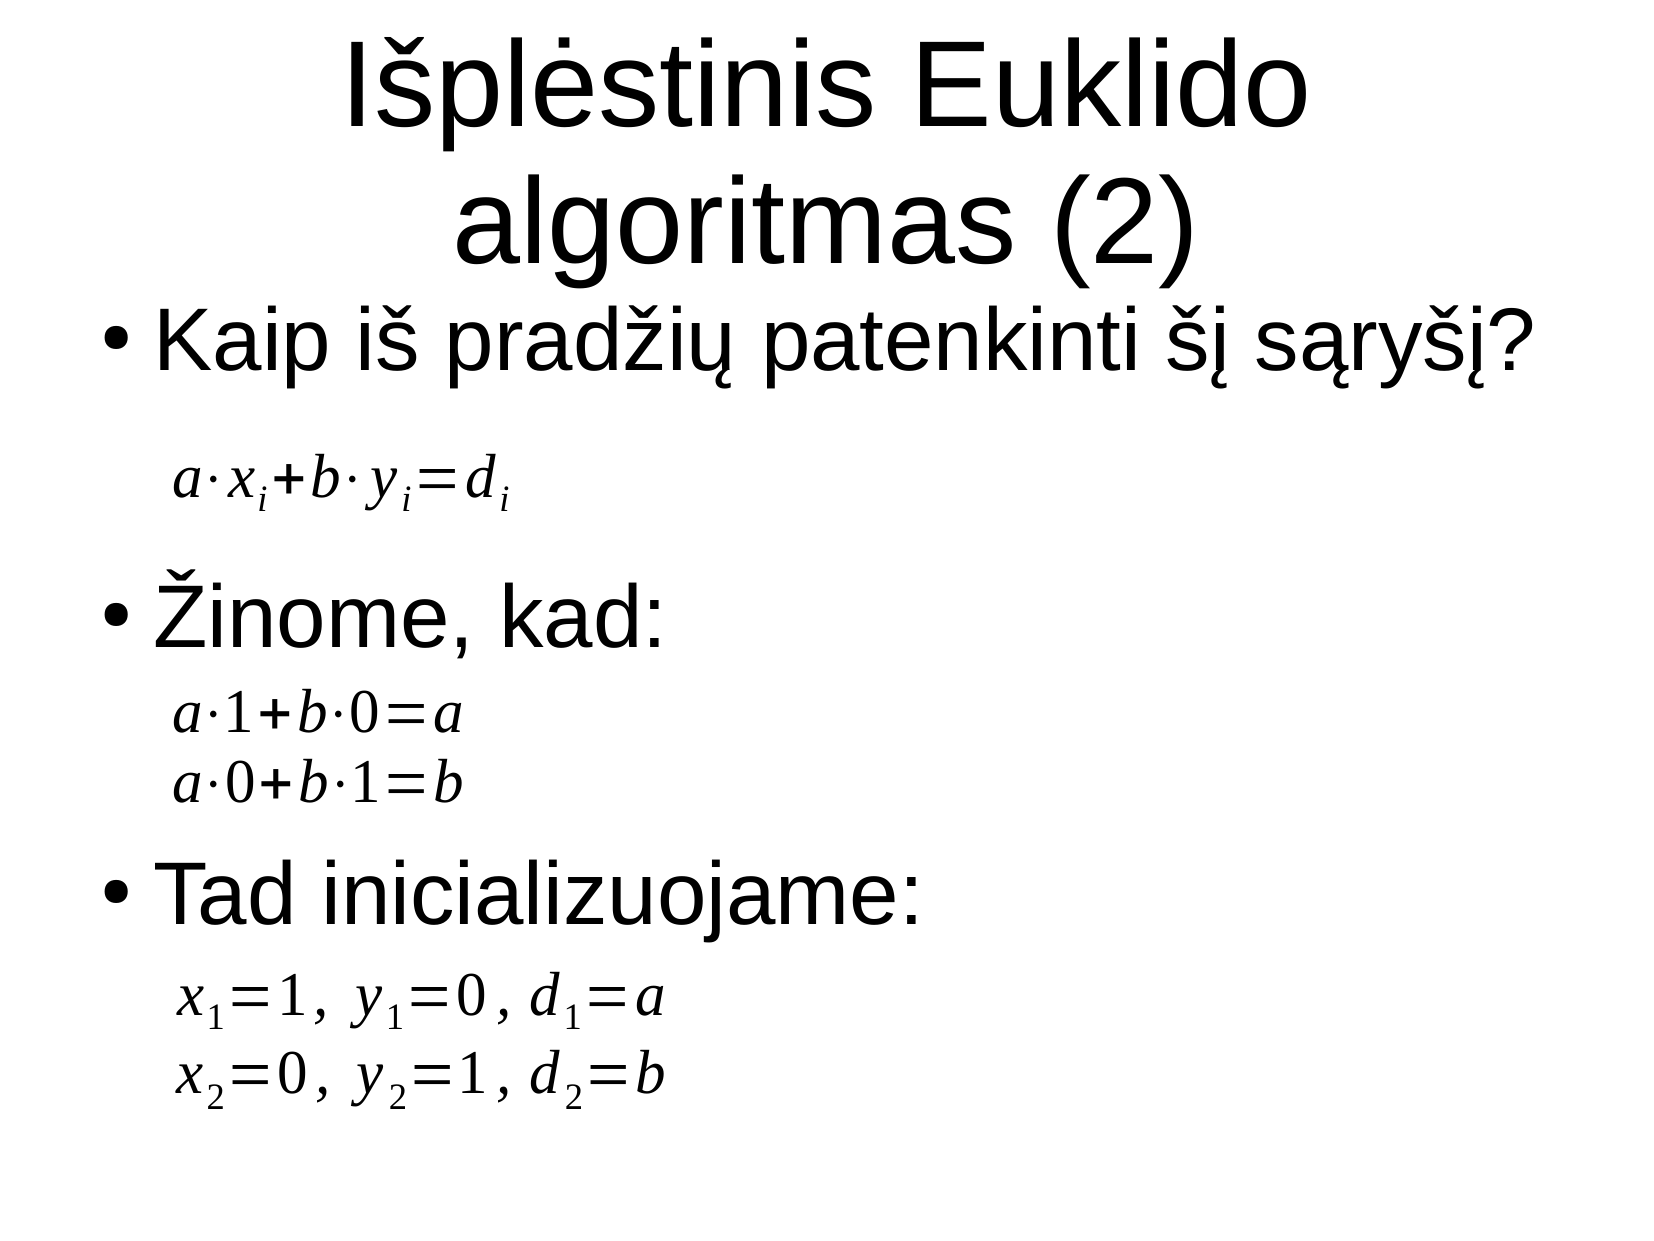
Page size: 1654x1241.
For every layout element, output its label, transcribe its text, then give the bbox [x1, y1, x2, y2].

chart [165, 675, 472, 815]
list Kaip iš pradžių patenkinti šį sąryšį? Žinome, kad: Tad inicializuojame: [82, 290, 1571, 1010]
chart [166, 959, 673, 1117]
chart [165, 441, 517, 520]
title Išplėstinis Euklido algoritmas (2) [82, 16, 1571, 290]
